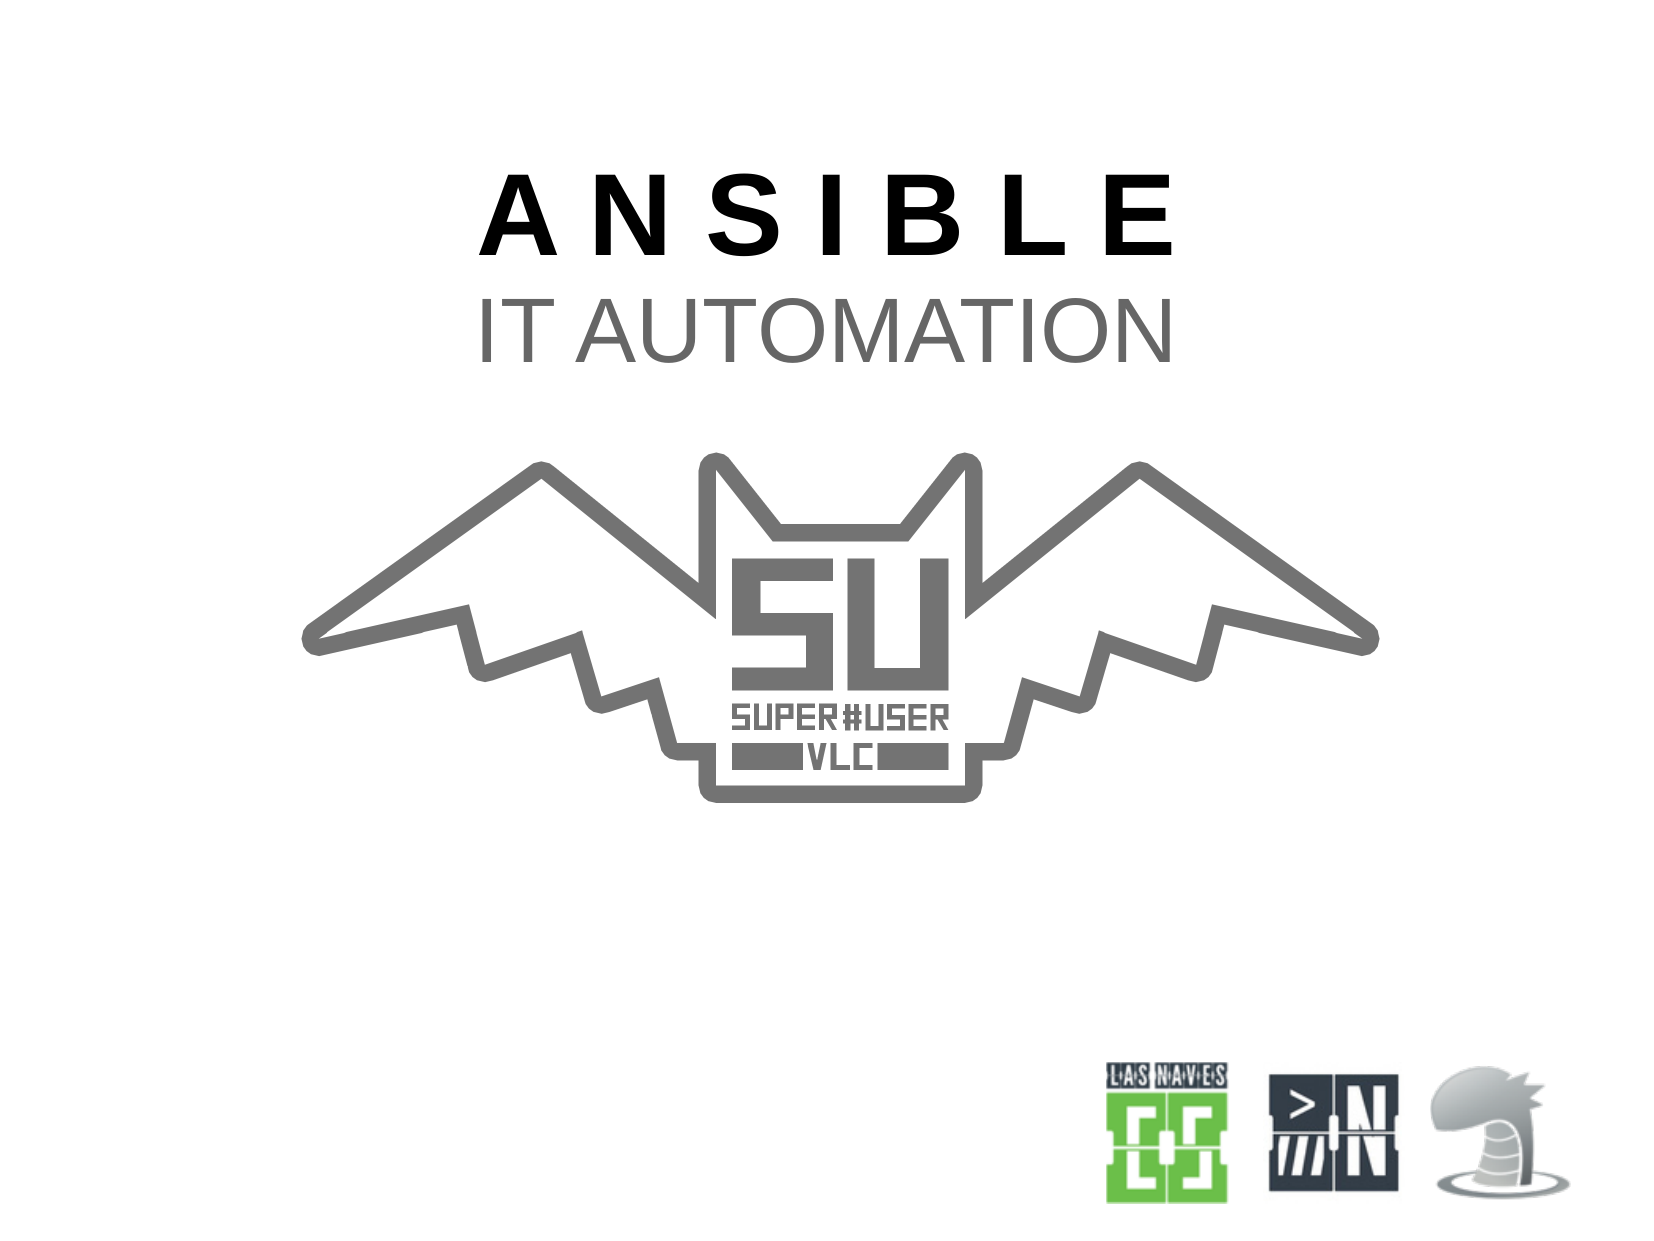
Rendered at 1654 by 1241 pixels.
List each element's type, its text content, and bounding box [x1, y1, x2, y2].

picture [1106, 1062, 1229, 1204]
picture [283, 408, 1408, 856]
title A N S I B L E IT AUTOMATION [82, 118, 1571, 414]
picture [1263, 1062, 1405, 1204]
picture [1430, 1062, 1571, 1204]
